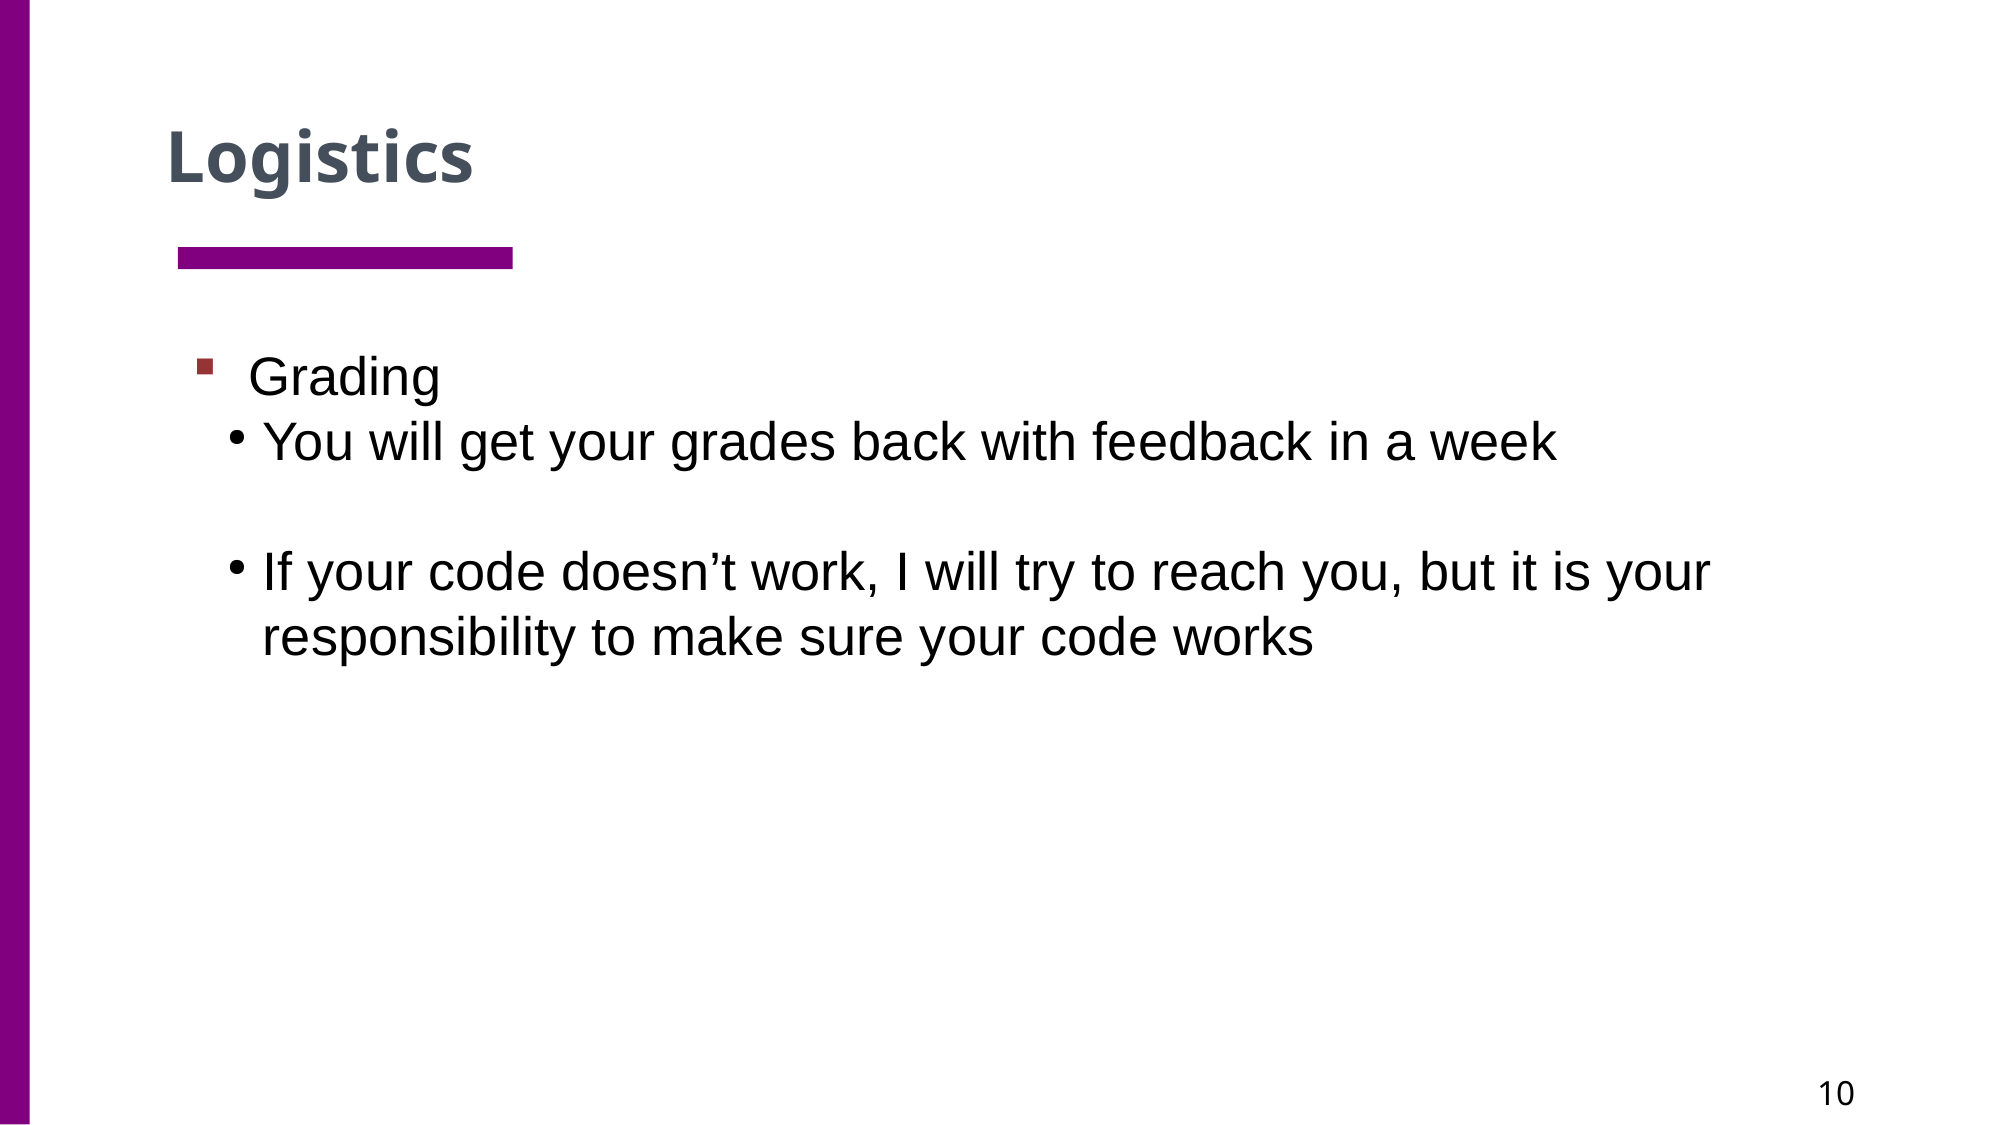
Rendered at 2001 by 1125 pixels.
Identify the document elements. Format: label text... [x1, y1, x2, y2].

text_box Grading You will get your grades back with feedback in a week If your code doesn’t work, I will try to reach you, but it is your responsibility to make sure your code works [177, 326, 1875, 1050]
text_box Logistics [151, 0, 1849, 212]
